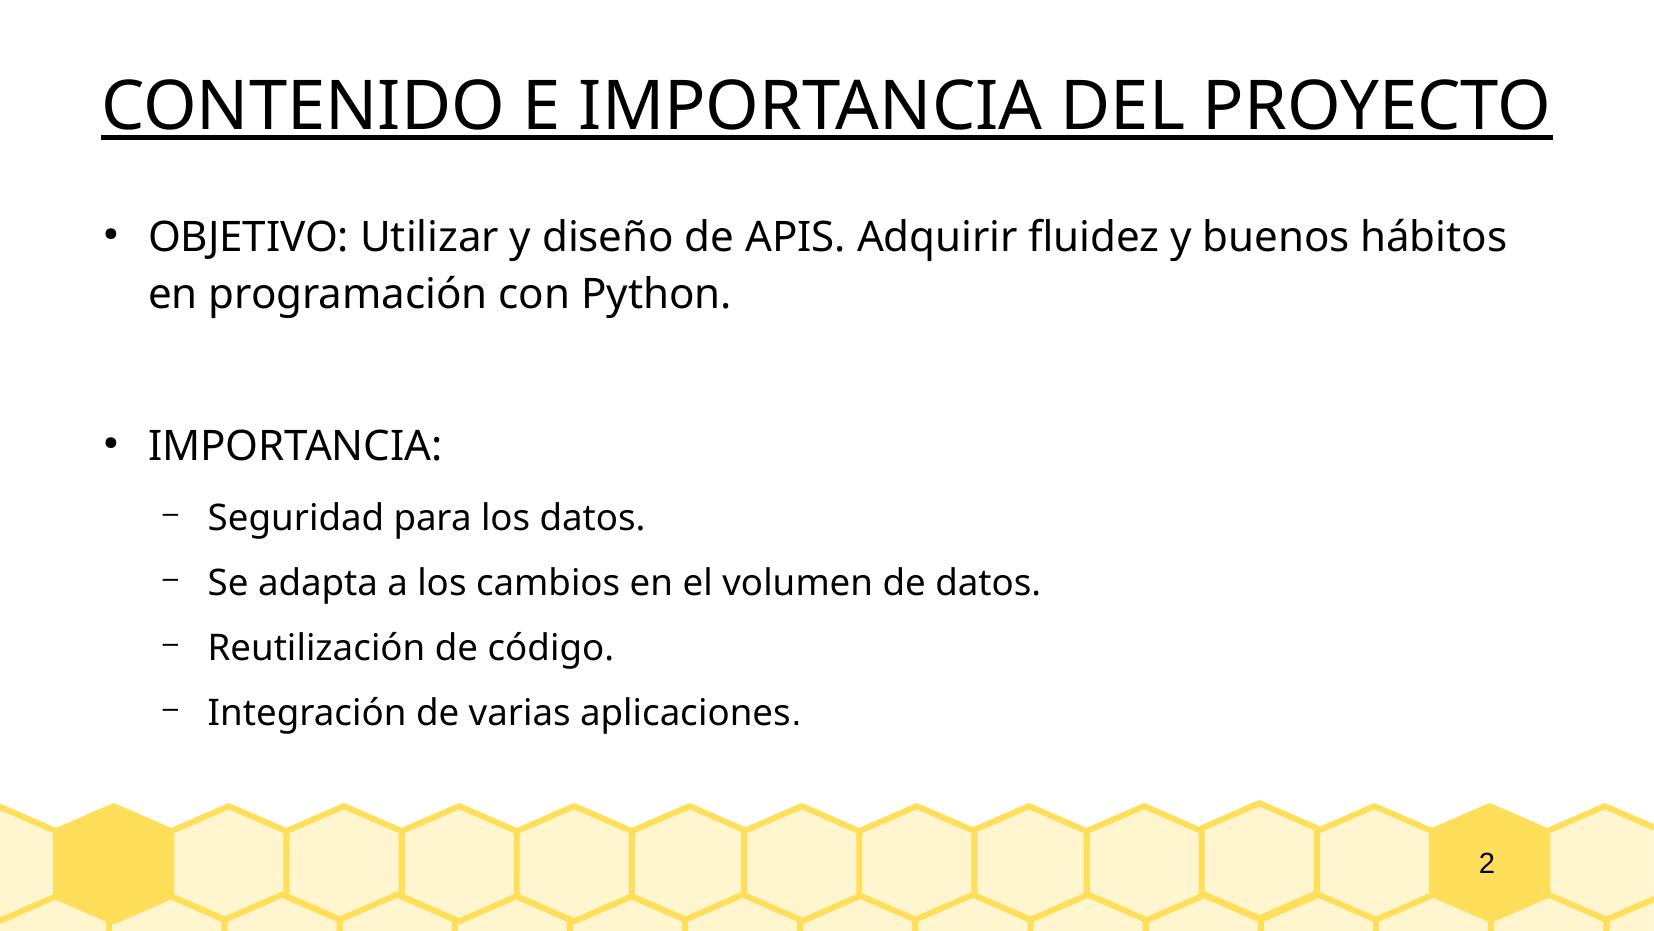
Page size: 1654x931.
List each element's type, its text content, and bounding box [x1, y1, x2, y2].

list OBJETIVO: Utilizar y diseño de APIS. Adquirir fluidez y buenos hábitos en programación con Python. IMPORTANCIA: Seguridad para los datos. Se adapta a los cambios en el volumen de datos. Reutilización de código. Integración de varias aplicaciones. [88, 206, 1565, 739]
title CONTENIDO E IMPORTANCIA DEL PROYECTO [88, 29, 1565, 178]
